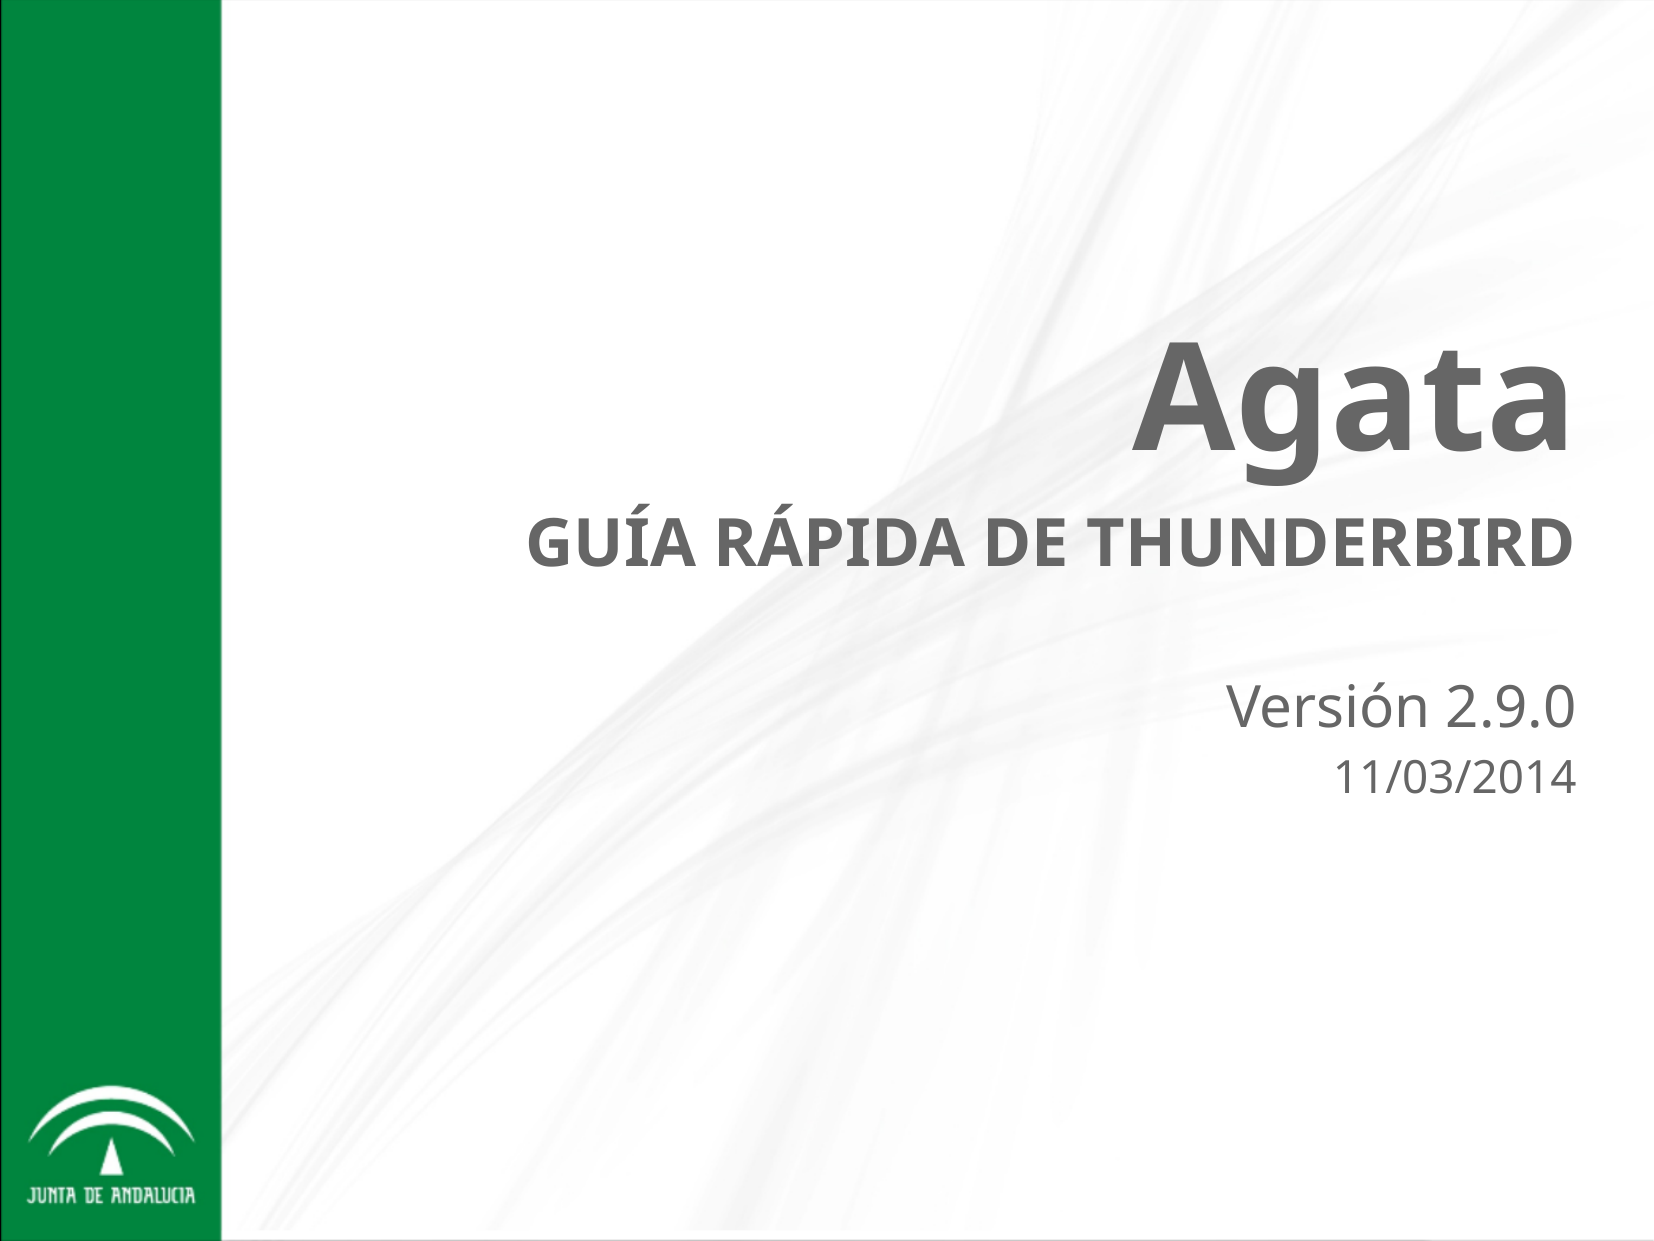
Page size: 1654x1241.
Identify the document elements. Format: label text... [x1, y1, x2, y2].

picture [0, 0, 1654, 1241]
subtitle Agata GUÍA RÁPIDA DE THUNDERBIRD Versión 2.9.0 11/03/2014 [259, 37, 1577, 1123]
